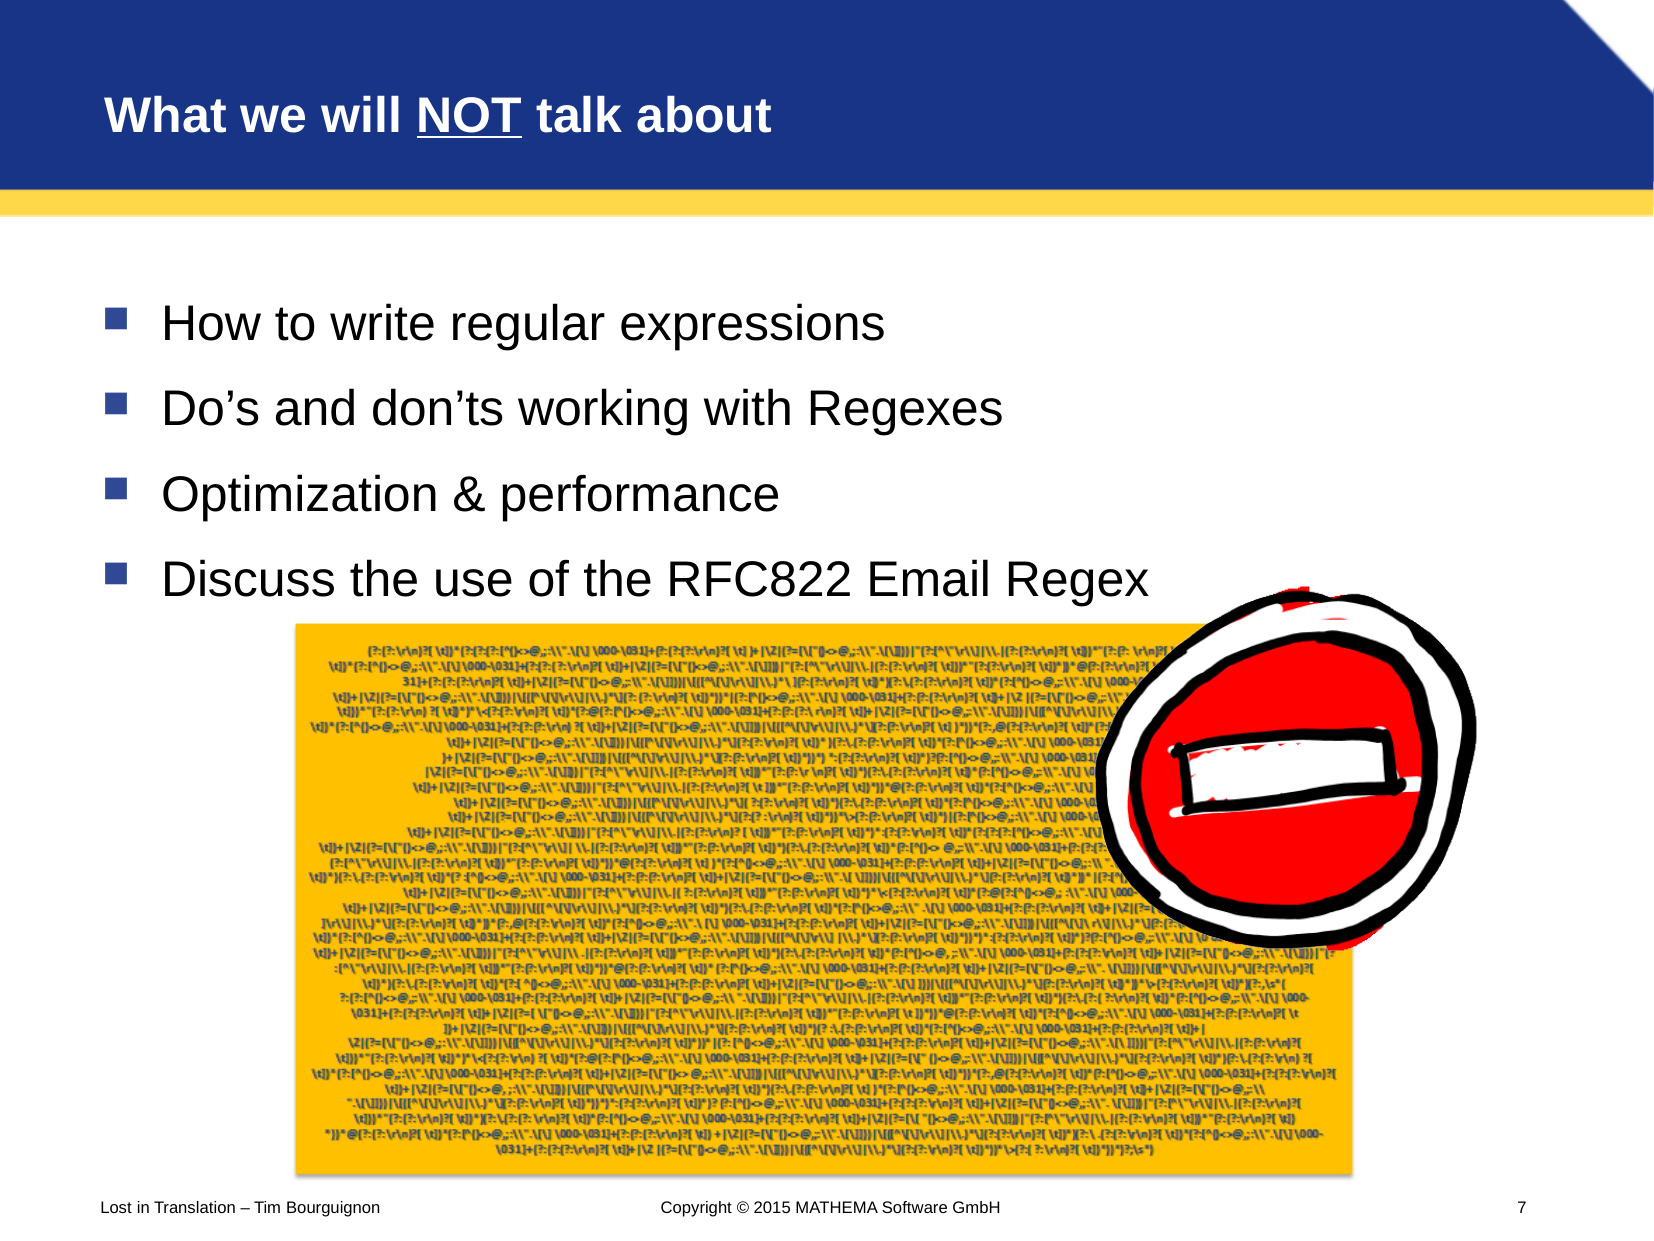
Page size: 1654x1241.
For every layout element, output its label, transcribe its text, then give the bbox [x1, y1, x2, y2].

picture [0, 0, 1654, 1241]
title What we will NOT talk about [104, 69, 1176, 162]
list How to write regular expressions Do’s and don’ts working with Regexes Optimization & performance Discuss the use of the RFC822 Email Regex [101, 295, 1528, 1139]
